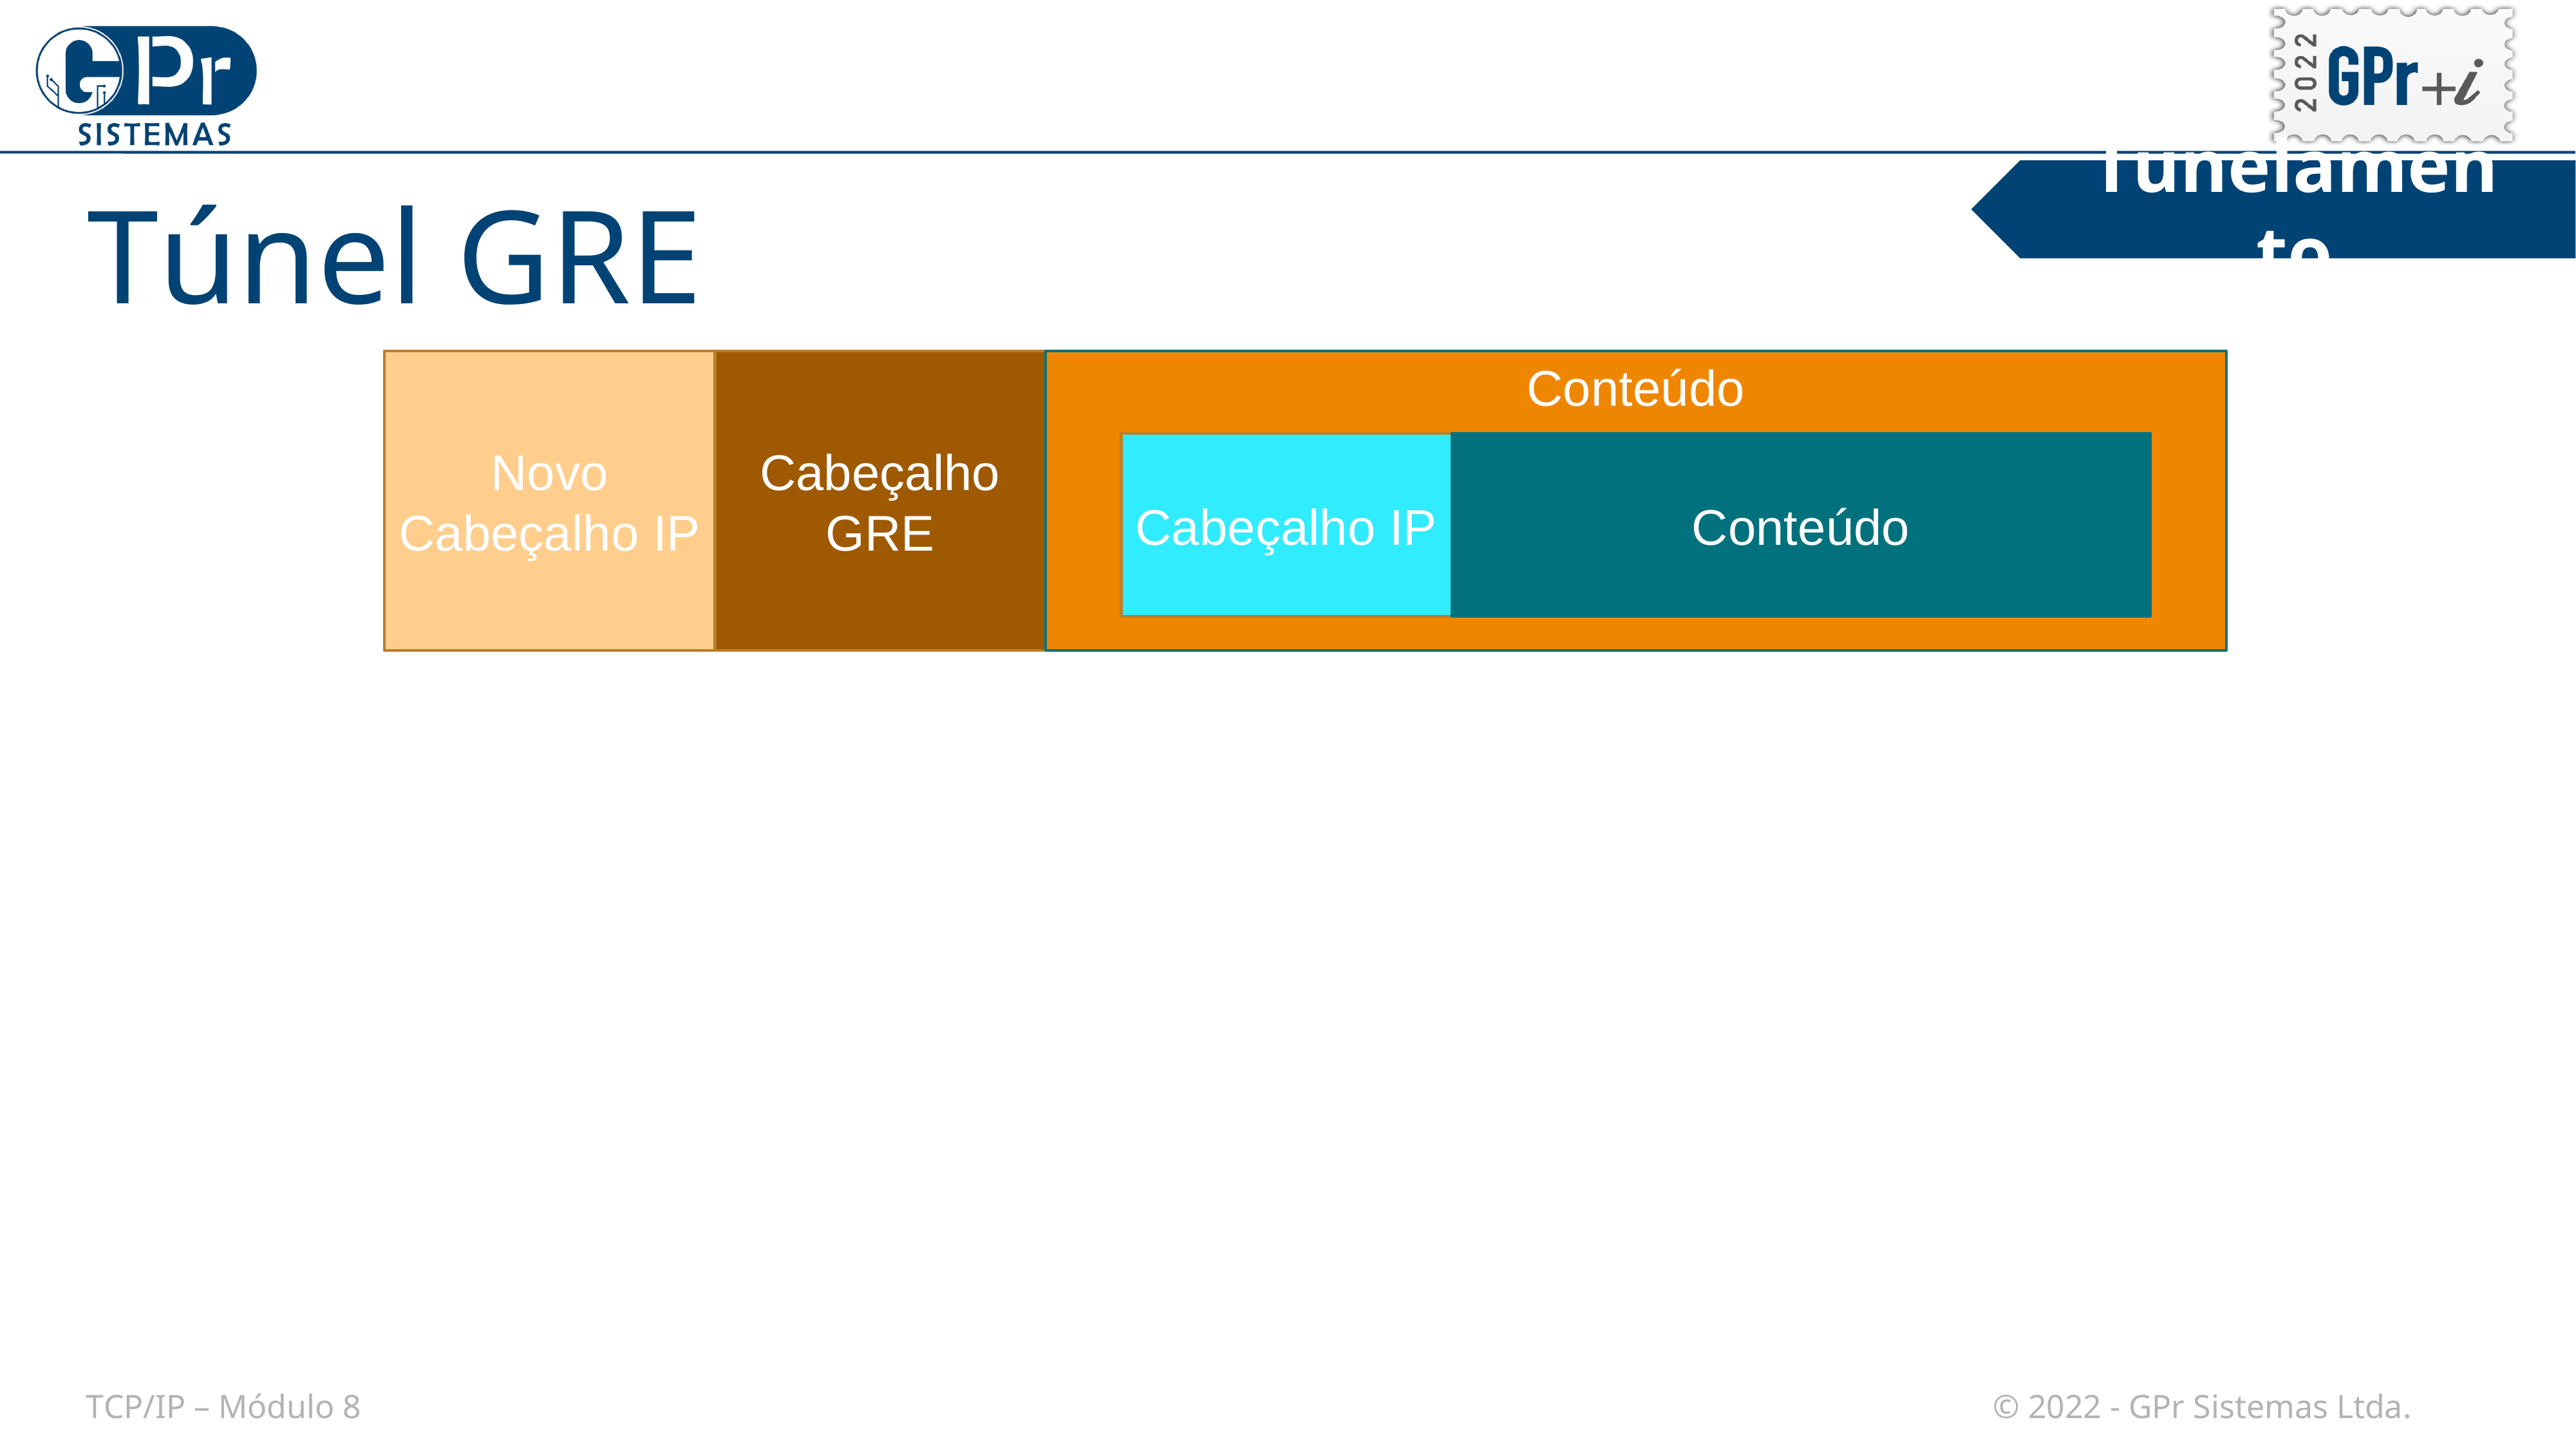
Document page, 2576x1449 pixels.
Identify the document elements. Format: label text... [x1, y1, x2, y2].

picture [34, 26, 257, 147]
text_box Conteúdo [1046, 351, 2226, 650]
text_box [2496, 160, 2576, 258]
text_box Cabeçalho GRE [715, 351, 1046, 650]
text_box Conteúdo [1452, 433, 2150, 616]
text_box Cabeçalho IP [1122, 433, 1452, 616]
text_box Tunelamento [2071, 157, 2517, 256]
picture [2268, 4, 2519, 145]
text_box Novo Cabeçalho IP [384, 351, 715, 650]
list Túnel GRE [81, 169, 2496, 343]
text_box [2013, 160, 2071, 169]
